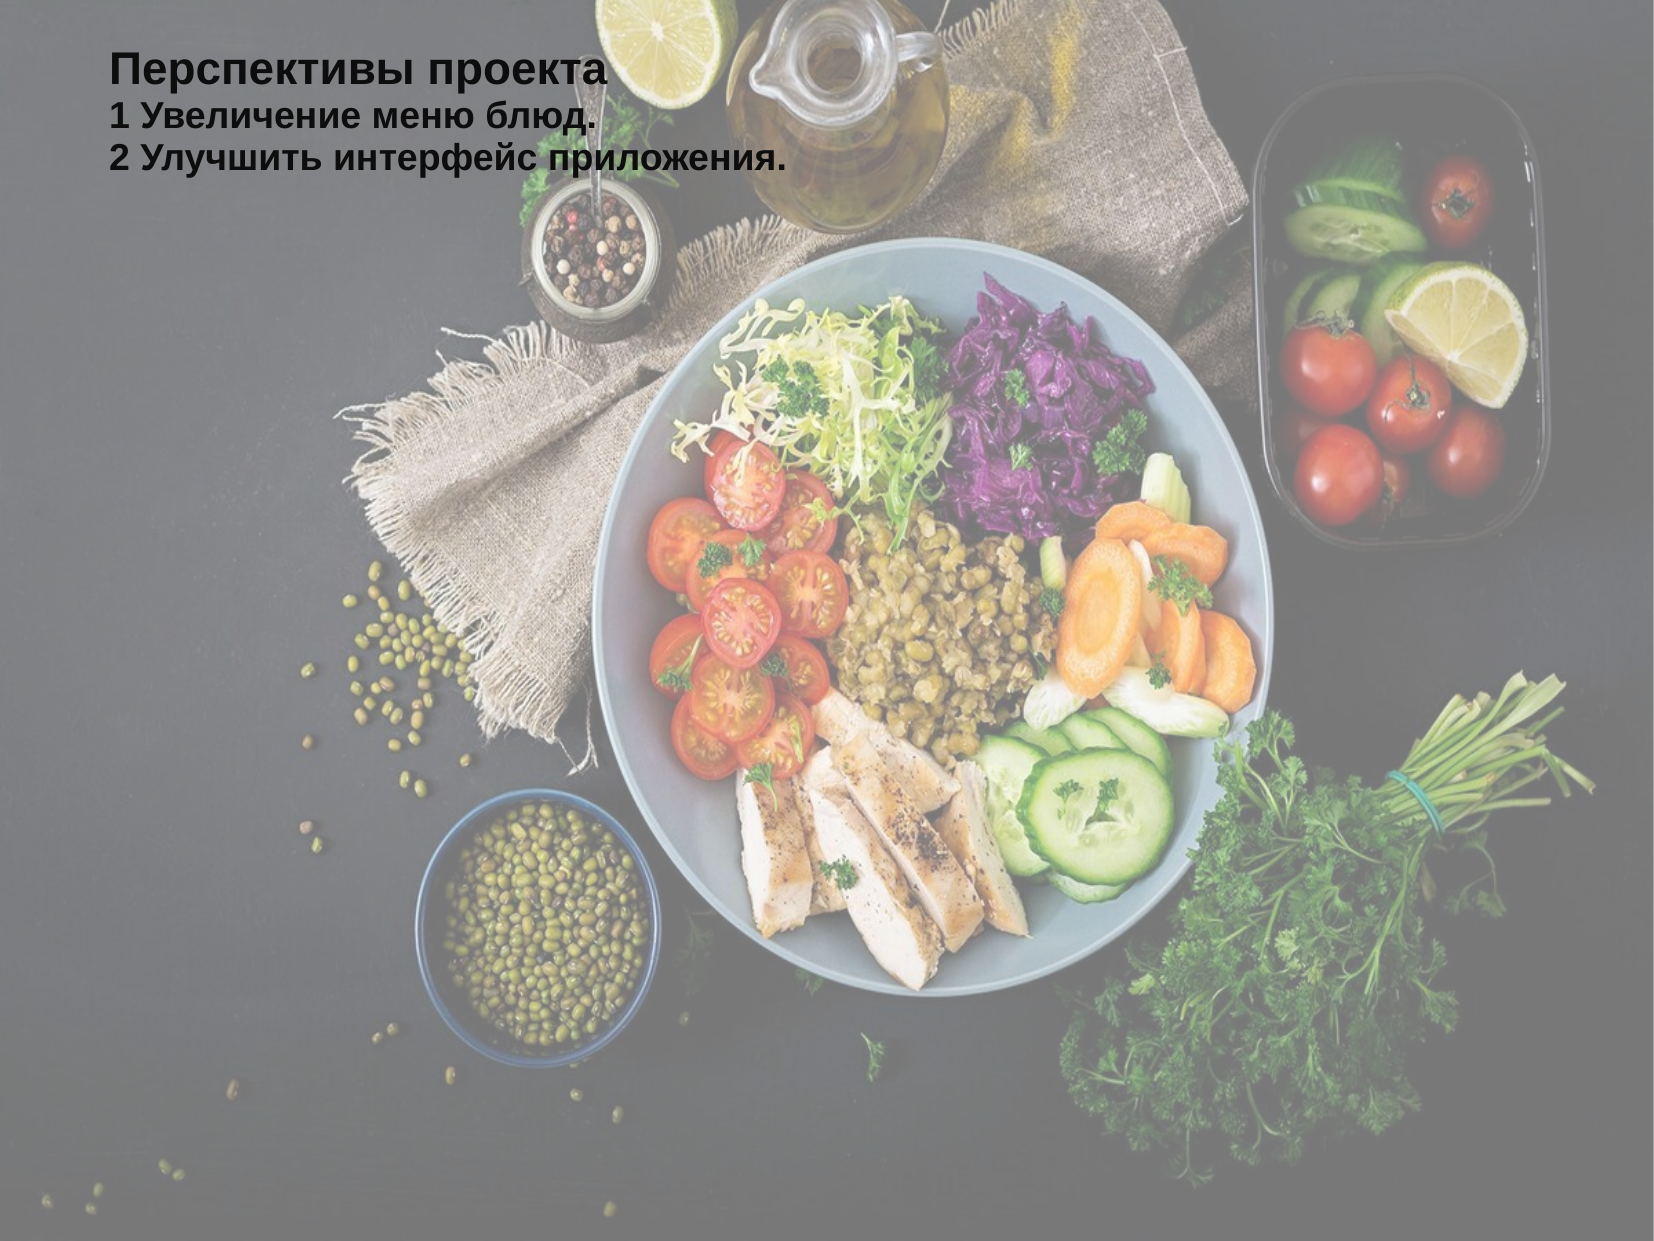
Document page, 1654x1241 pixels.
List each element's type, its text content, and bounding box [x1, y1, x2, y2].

text_box Перспективы проекта 1 Увеличение меню блюд. 2 Улучшить интерфейс приложения. [94, 35, 810, 583]
